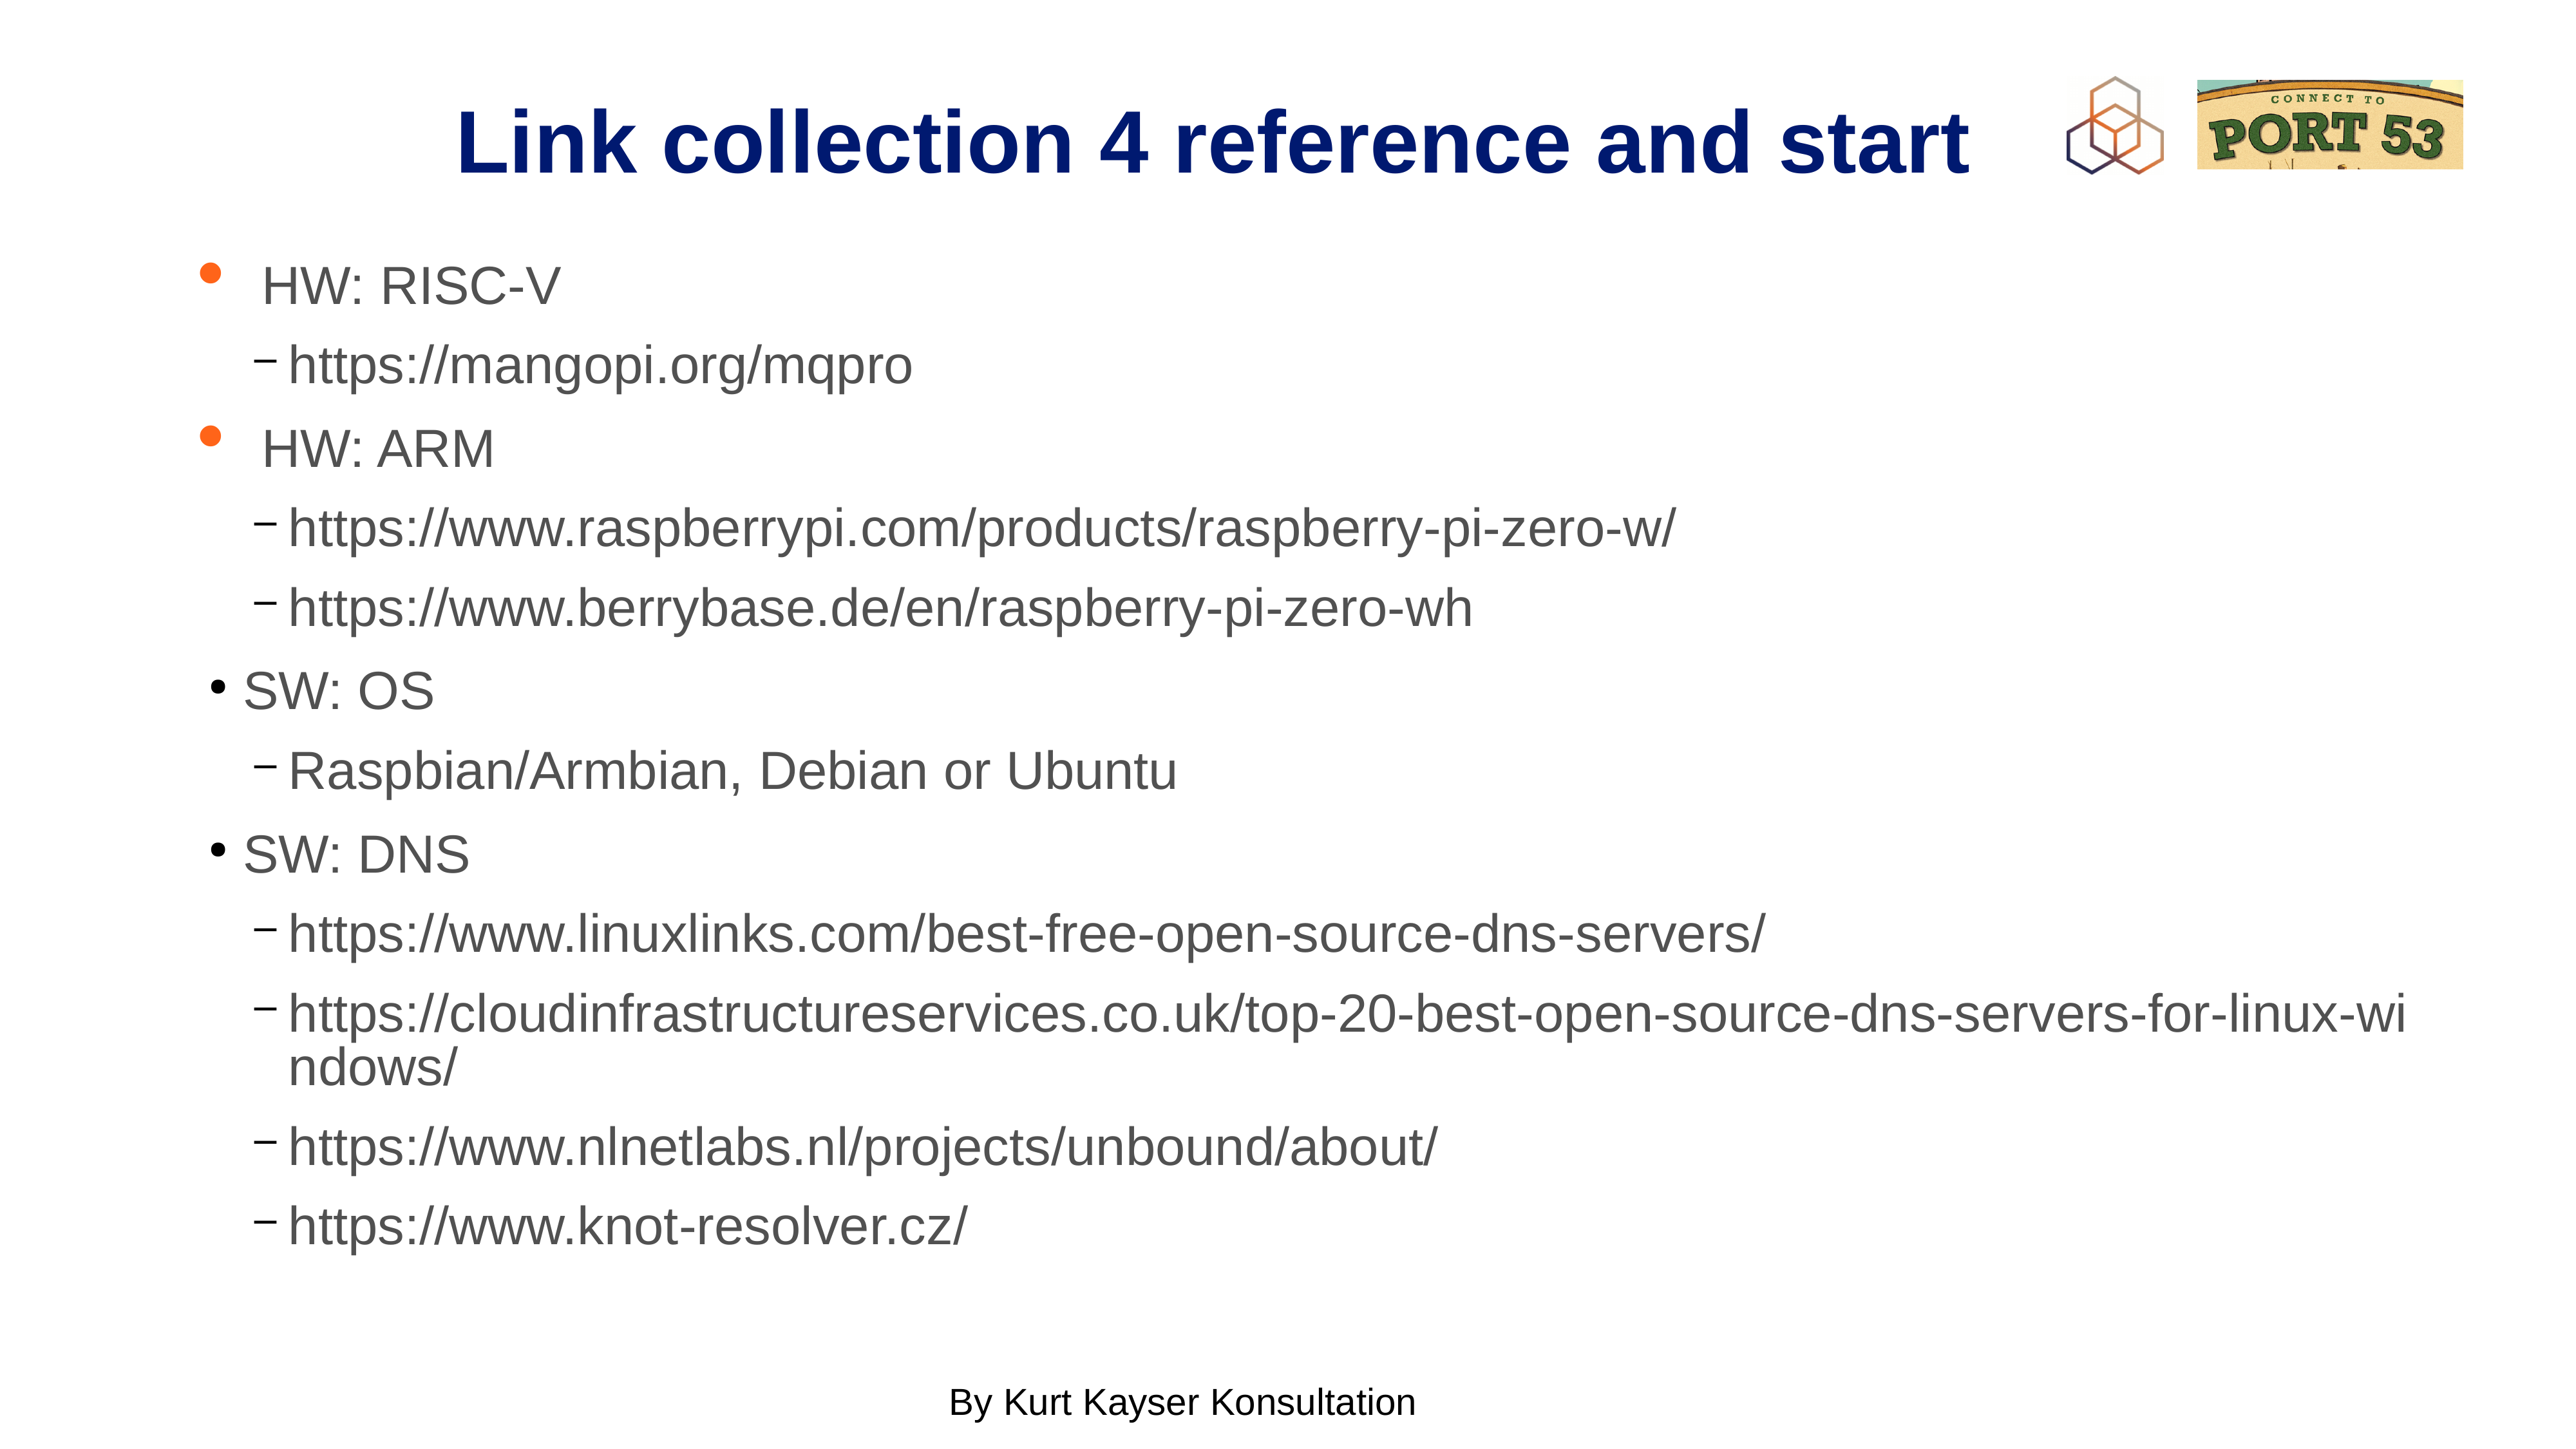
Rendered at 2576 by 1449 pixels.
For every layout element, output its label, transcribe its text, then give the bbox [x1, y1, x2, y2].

picture [2067, 76, 2164, 175]
picture [2197, 80, 2463, 169]
list HW: RISC-V https://mangopi.org/mqpro HW: ARM https://www.raspberrypi.com/products/raspberry-pi-zero-w/ https://www.berrybase.de/en/raspberry-pi-zero-wh SW: OS Raspbian/Armbian, Debian or Ubuntu SW: DNS https://www.linuxlinks.com/best-free-open-source-dns-servers/ https://cloudinfrastructureservices.co.uk/top-20-best-open-source-dns-servers-for-linux-windows/ https://www.nlnetlabs.nl/projects/unbound/about/ https://www.knot-resolver.cz/ [189, 243, 2437, 1361]
text_box By Kurt Kayser Konsultation [555, 1376, 1812, 1428]
title Link collection 4 reference and start [448, 77, 2050, 192]
